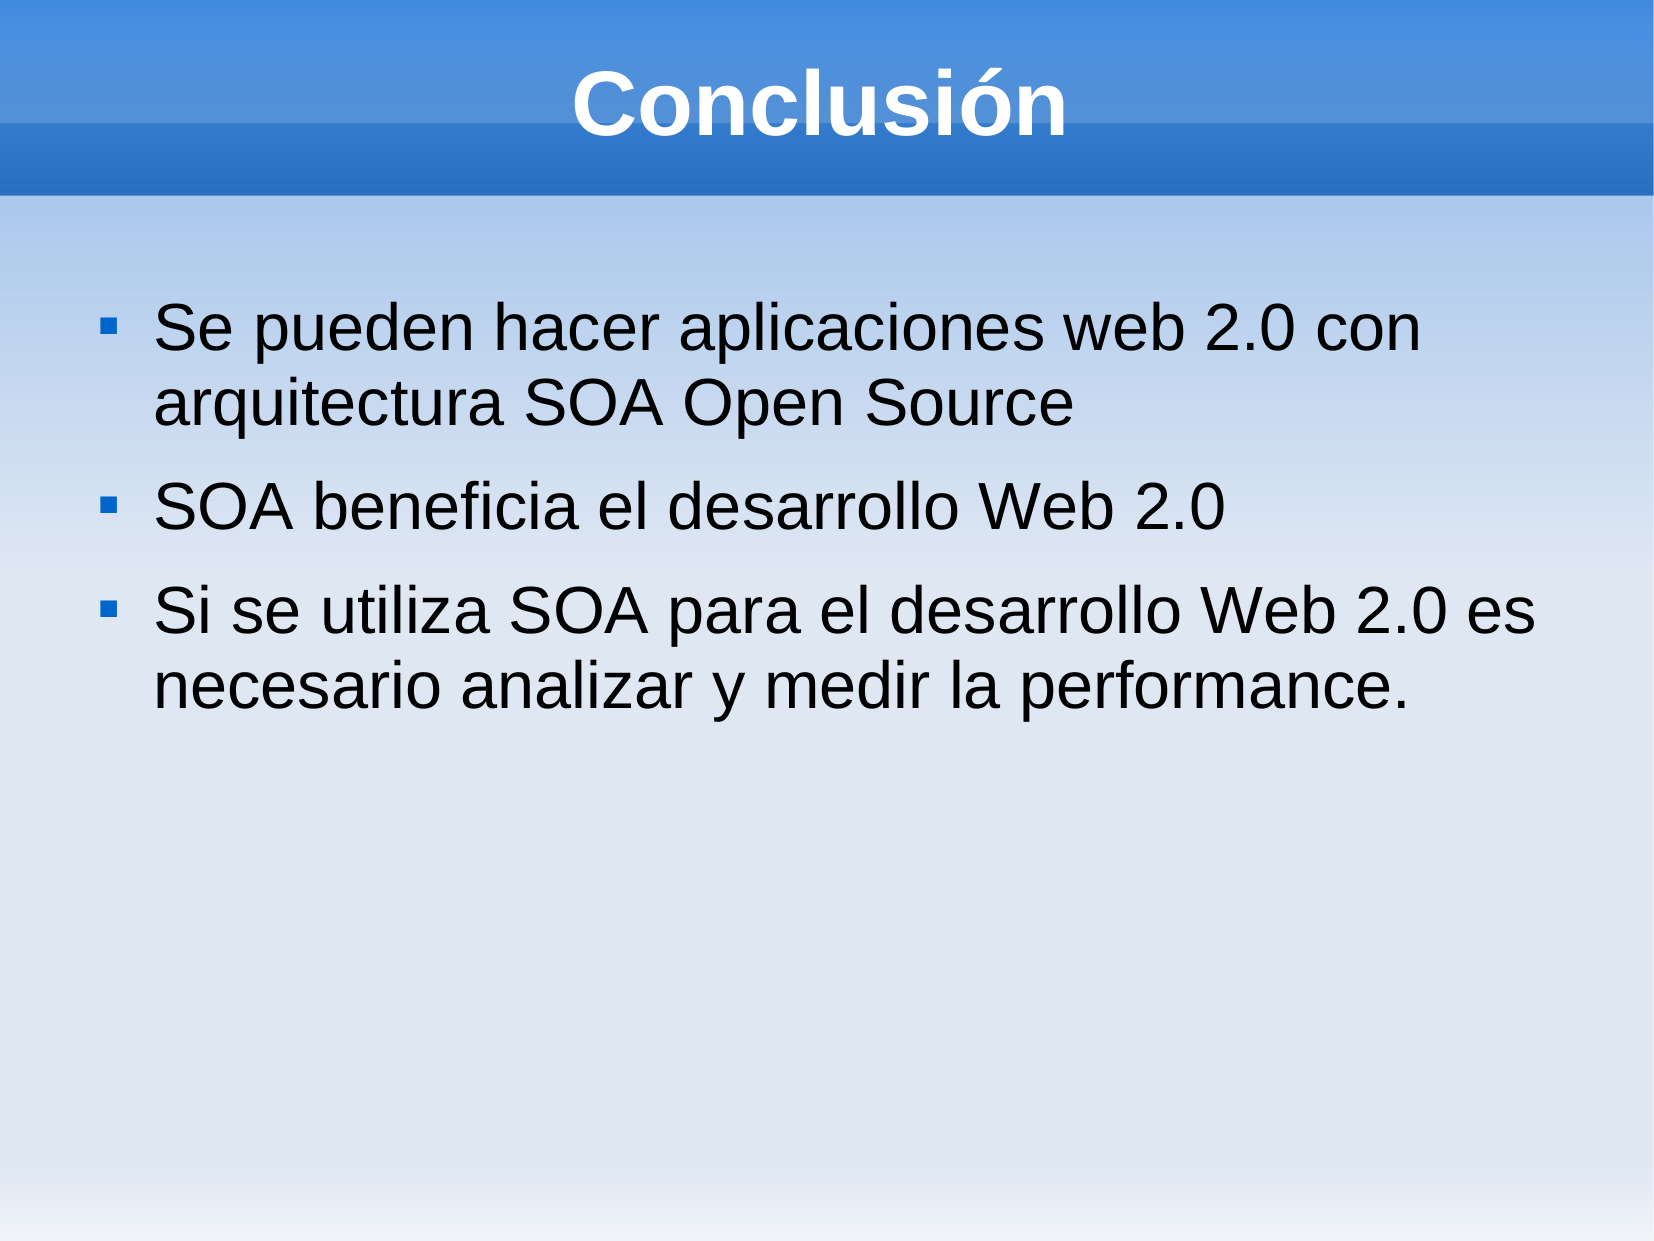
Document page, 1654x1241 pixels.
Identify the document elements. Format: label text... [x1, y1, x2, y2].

title Conclusión [76, 0, 1565, 208]
picture [0, 0, 1654, 1241]
list Se pueden hacer aplicaciones web 2.0 con arquitectura SOA Open Source SOA beneficia el desarrollo Web 2.0 Si se utiliza SOA para el desarrollo Web 2.0 es necesario analizar y medir la performance. [82, 290, 1571, 1094]
